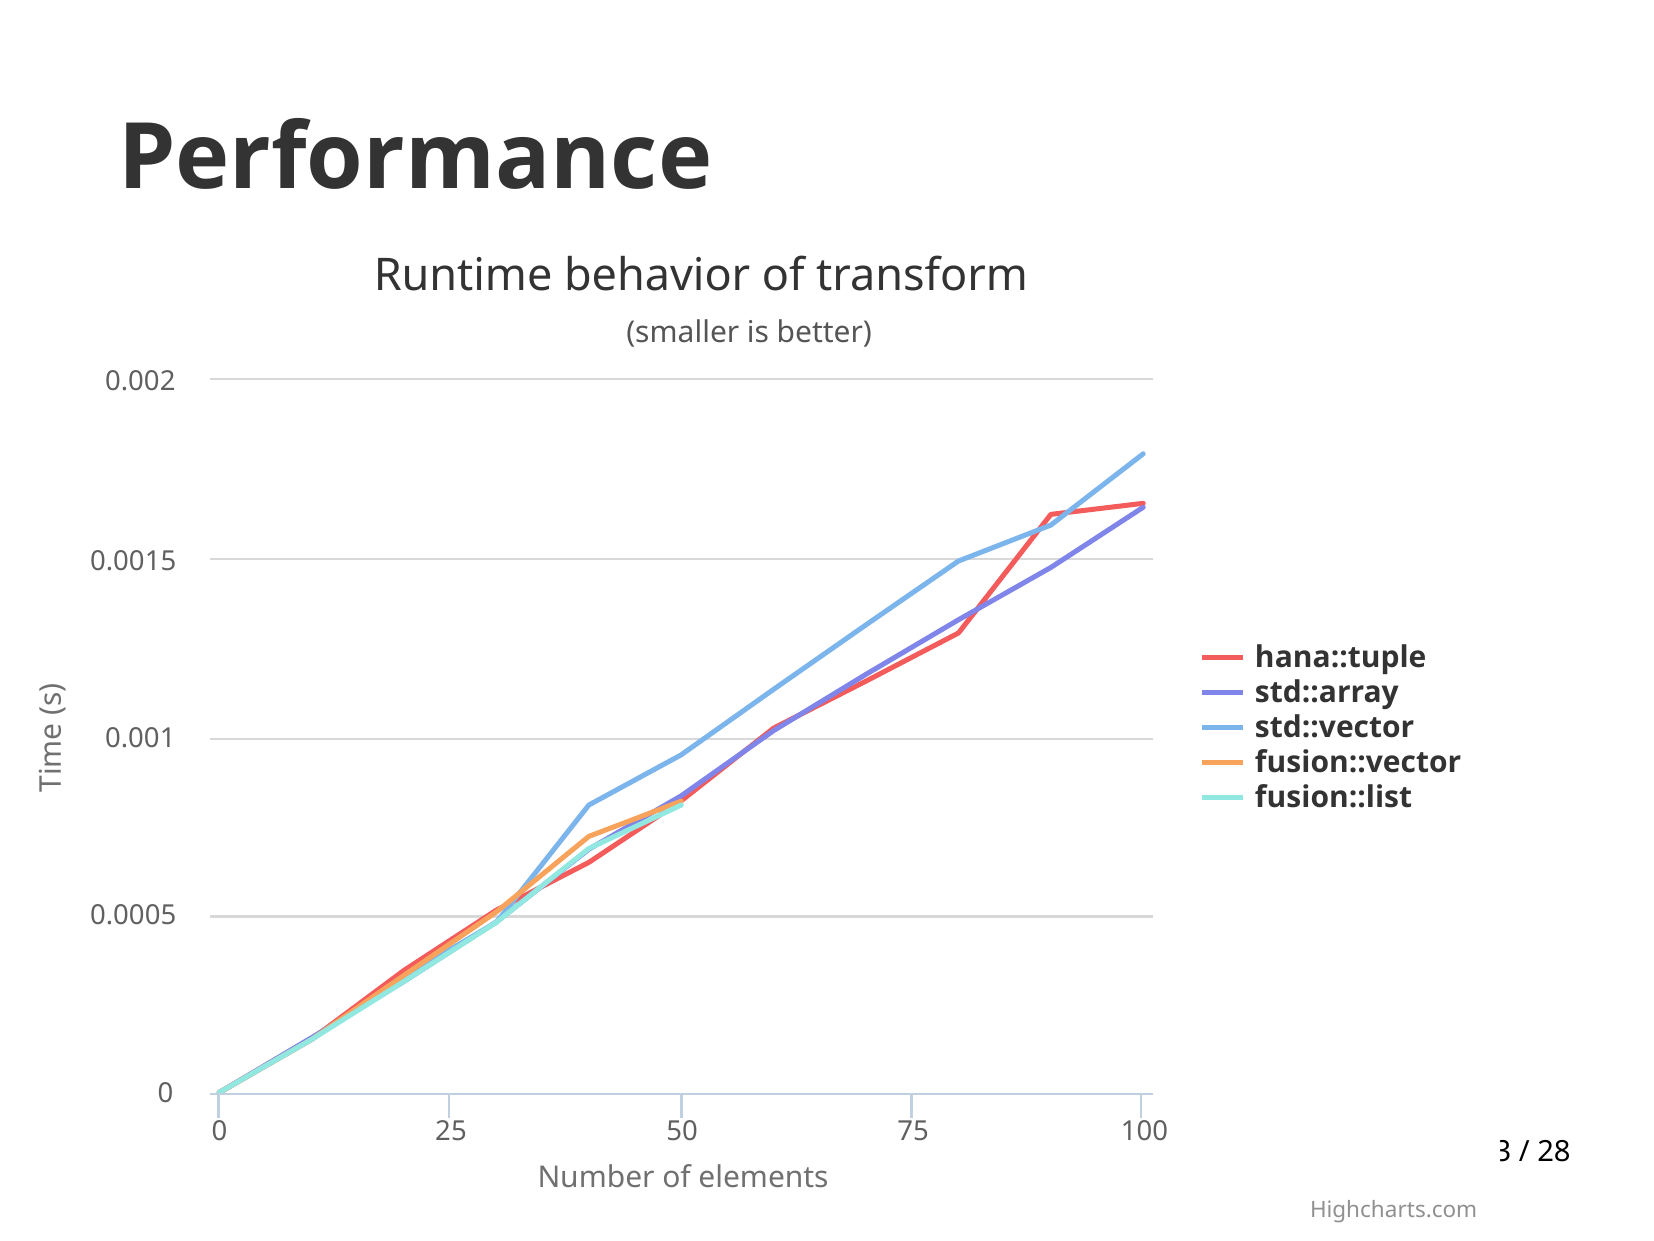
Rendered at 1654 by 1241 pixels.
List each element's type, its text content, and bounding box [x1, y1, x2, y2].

title Performance [118, 49, 1571, 257]
picture [0, 230, 1501, 1231]
